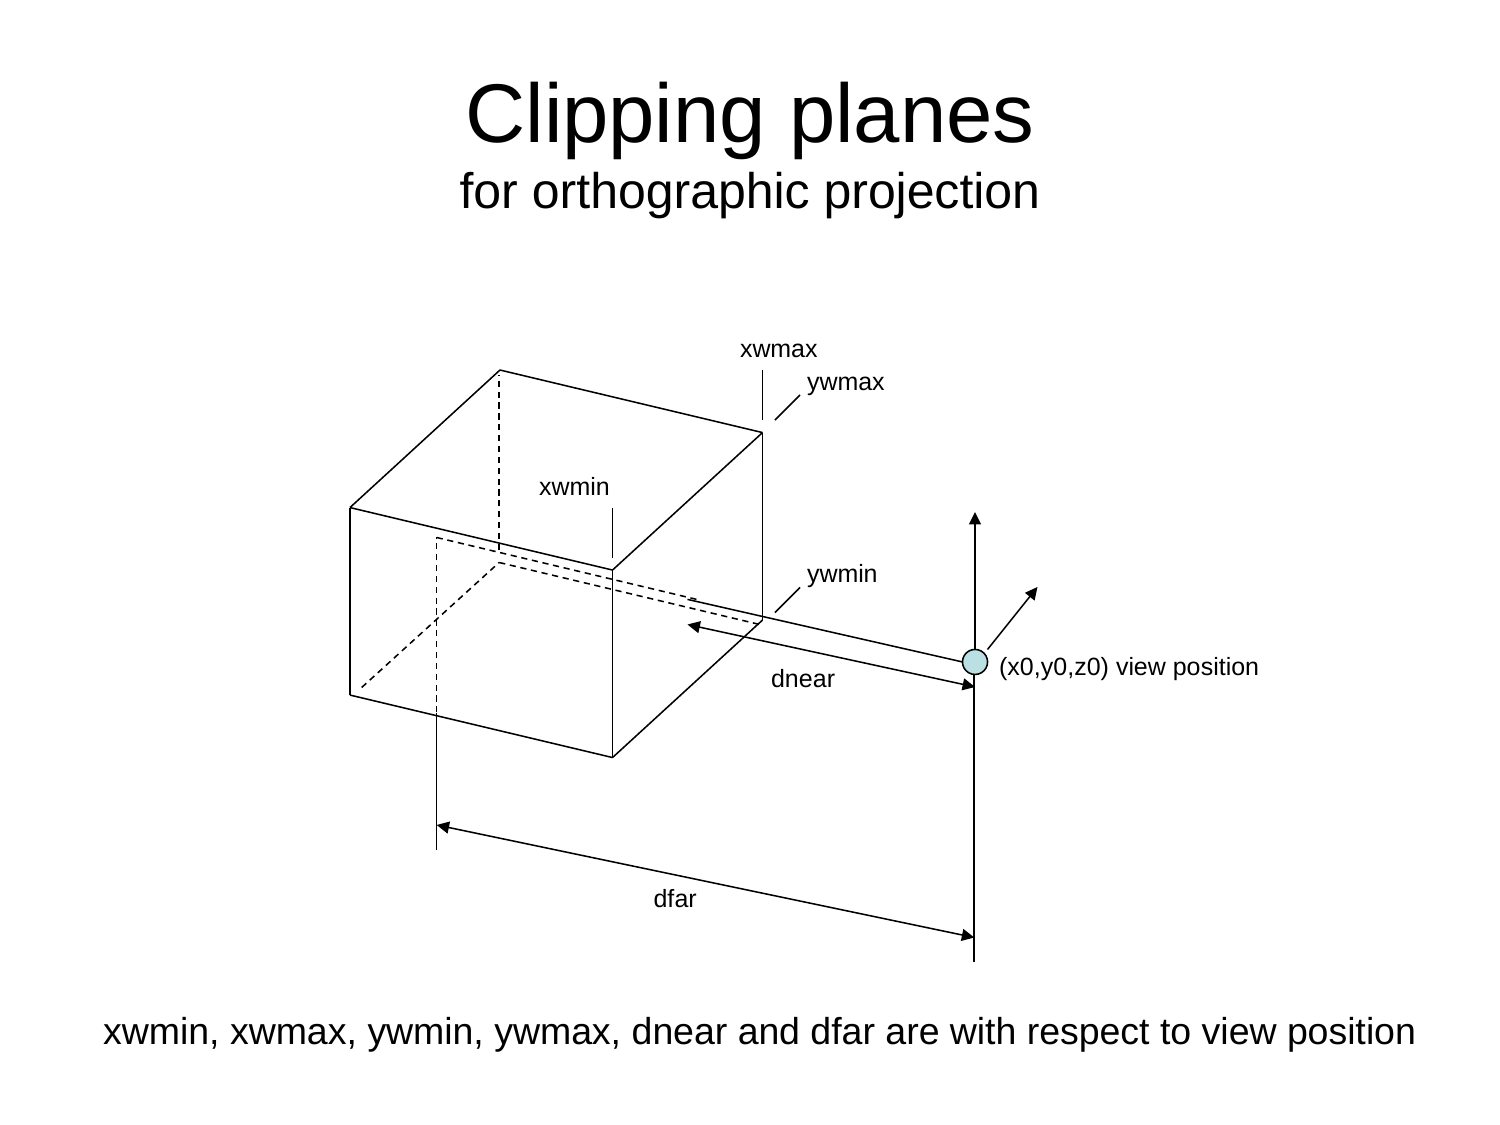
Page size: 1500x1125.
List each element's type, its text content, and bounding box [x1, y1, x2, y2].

text_box dfar [638, 875, 712, 921]
text_box ywmin [792, 549, 893, 596]
text_box [962, 649, 988, 675]
title Clipping planes for orthographic projection [75, 45, 1426, 233]
text_box dfar [685, 875, 712, 881]
text_box (x0,y0,z0) view position [984, 642, 1275, 688]
text_box xwmin [524, 462, 625, 508]
text_box xwmin, xwmax, ywmin, ywmax, dnear and dfar are with respect to view position [88, 999, 1432, 1061]
text_box dnear [756, 654, 851, 701]
text_box xwmax [725, 324, 833, 371]
text_box ywmax [792, 357, 900, 403]
